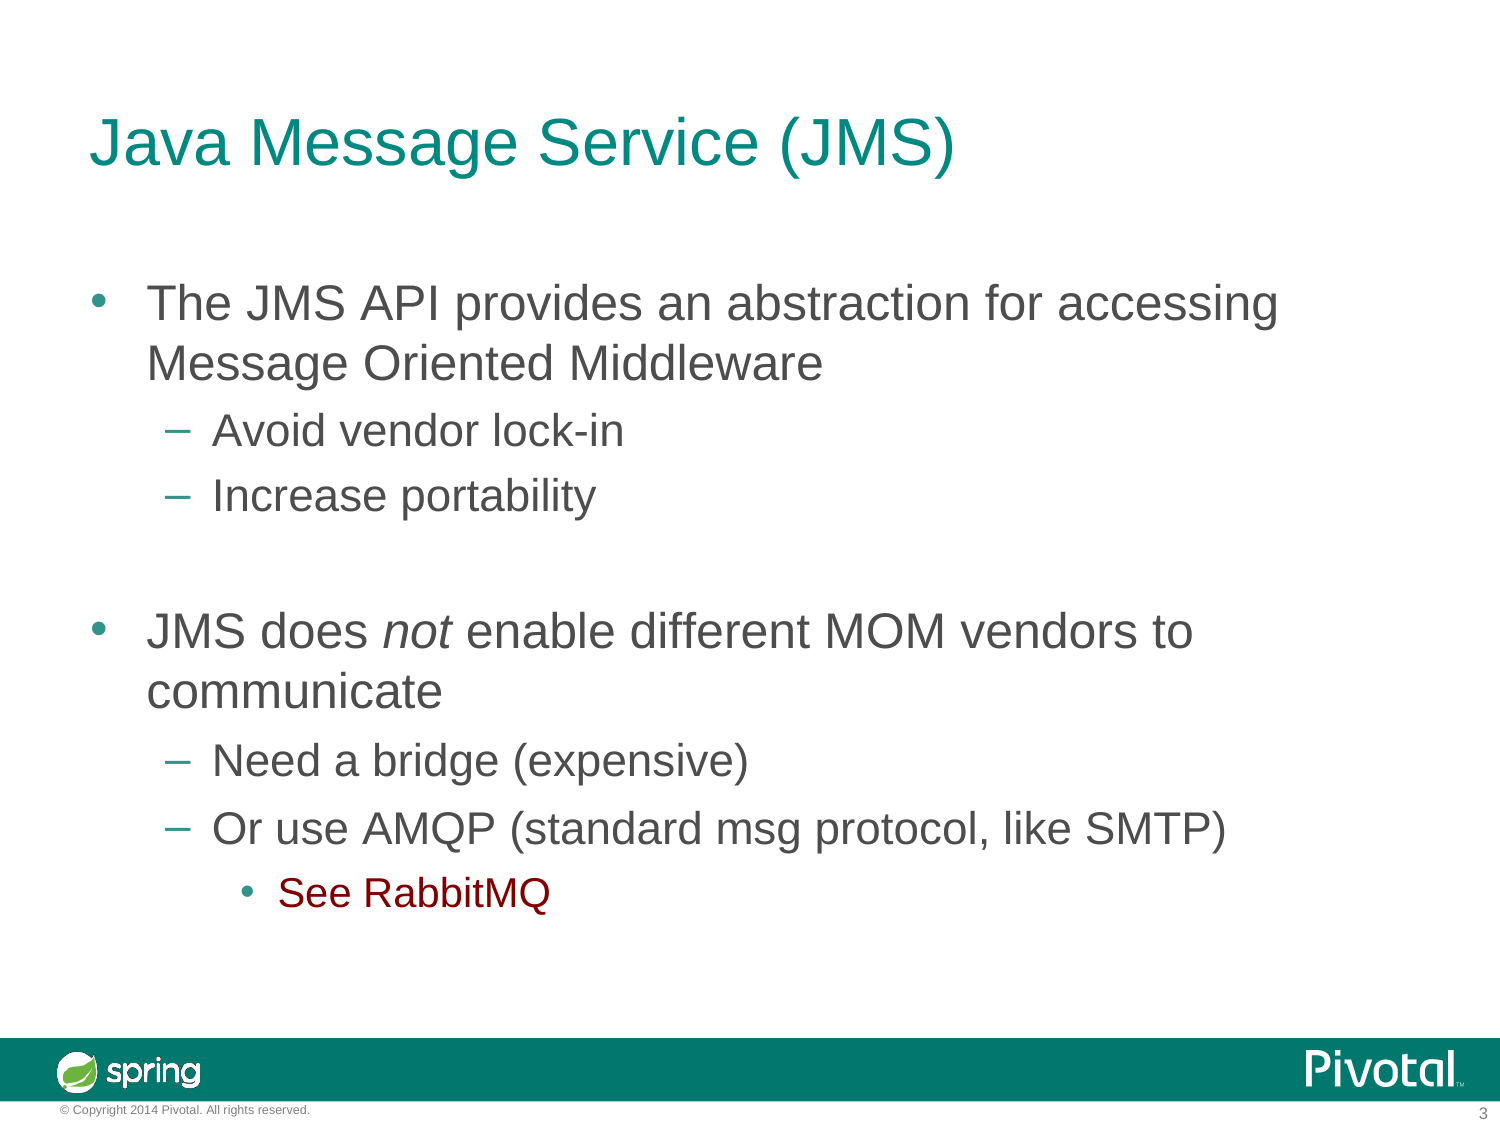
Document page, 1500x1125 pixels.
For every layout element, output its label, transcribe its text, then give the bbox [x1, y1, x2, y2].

list The JMS API provides an abstraction for accessing Message Oriented Middleware Avoid vendor lock-in Increase portability JMS does not enable different MOM vendors to communicate Need a bridge (expensive) Or use AMQP (standard msg protocol, like SMTP) See RabbitMQ [75, 262, 1426, 1005]
picture [1306, 1050, 1464, 1087]
title Java Message Service (JMS) [75, 45, 1426, 233]
picture [32, 1041, 210, 1103]
